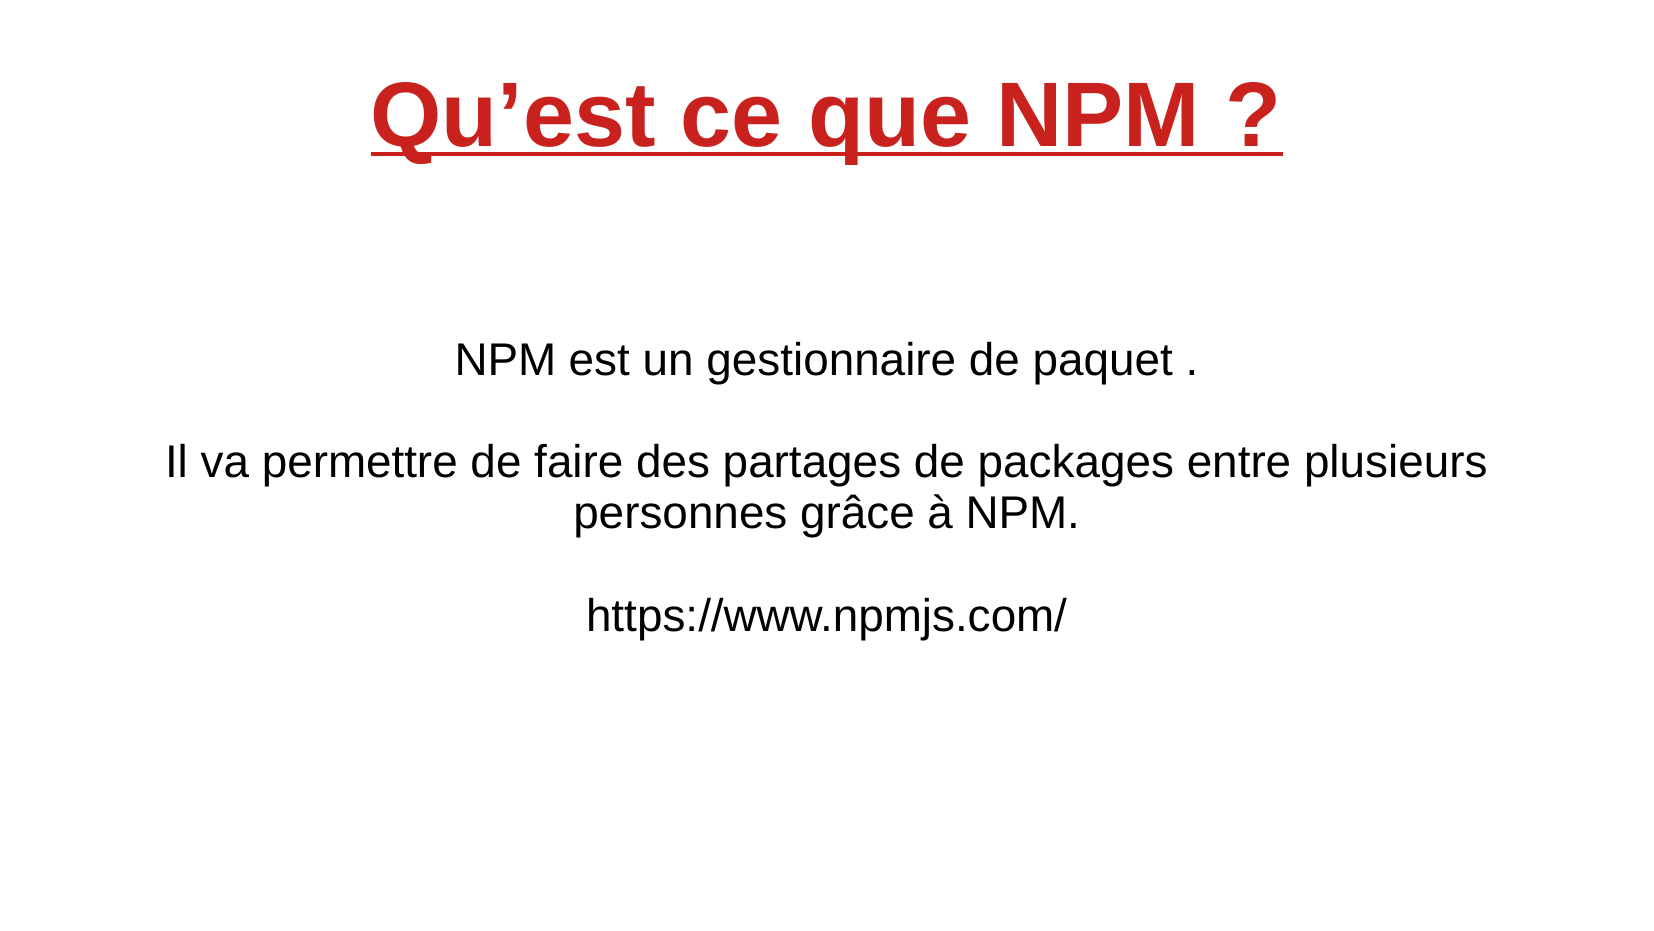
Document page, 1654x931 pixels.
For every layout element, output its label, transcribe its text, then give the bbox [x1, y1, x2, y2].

subtitle NPM est un gestionnaire de paquet . Il va permettre de faire des partages de packages entre plusieurs personnes grâce à NPM. https://www.npmjs.com/ [82, 217, 1571, 758]
title Qu’est ce que NPM ? [82, 37, 1571, 193]
